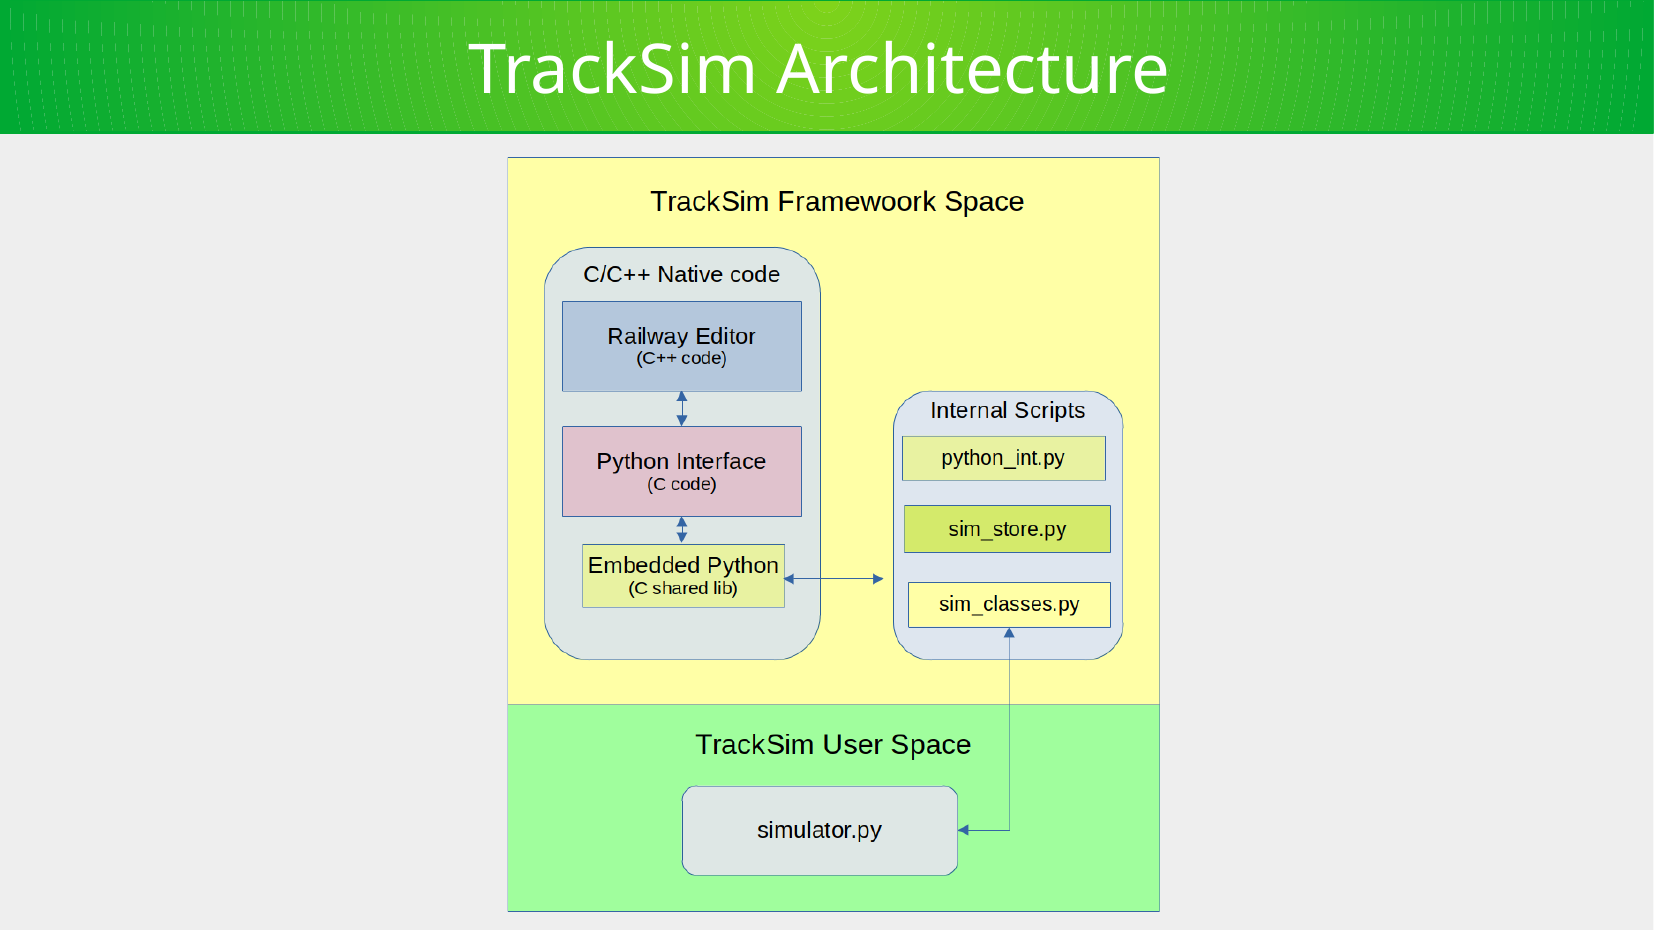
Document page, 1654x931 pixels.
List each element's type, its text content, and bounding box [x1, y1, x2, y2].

picture [470, 49, 1190, 931]
title TrackSim Architecture [73, 14, 1565, 119]
